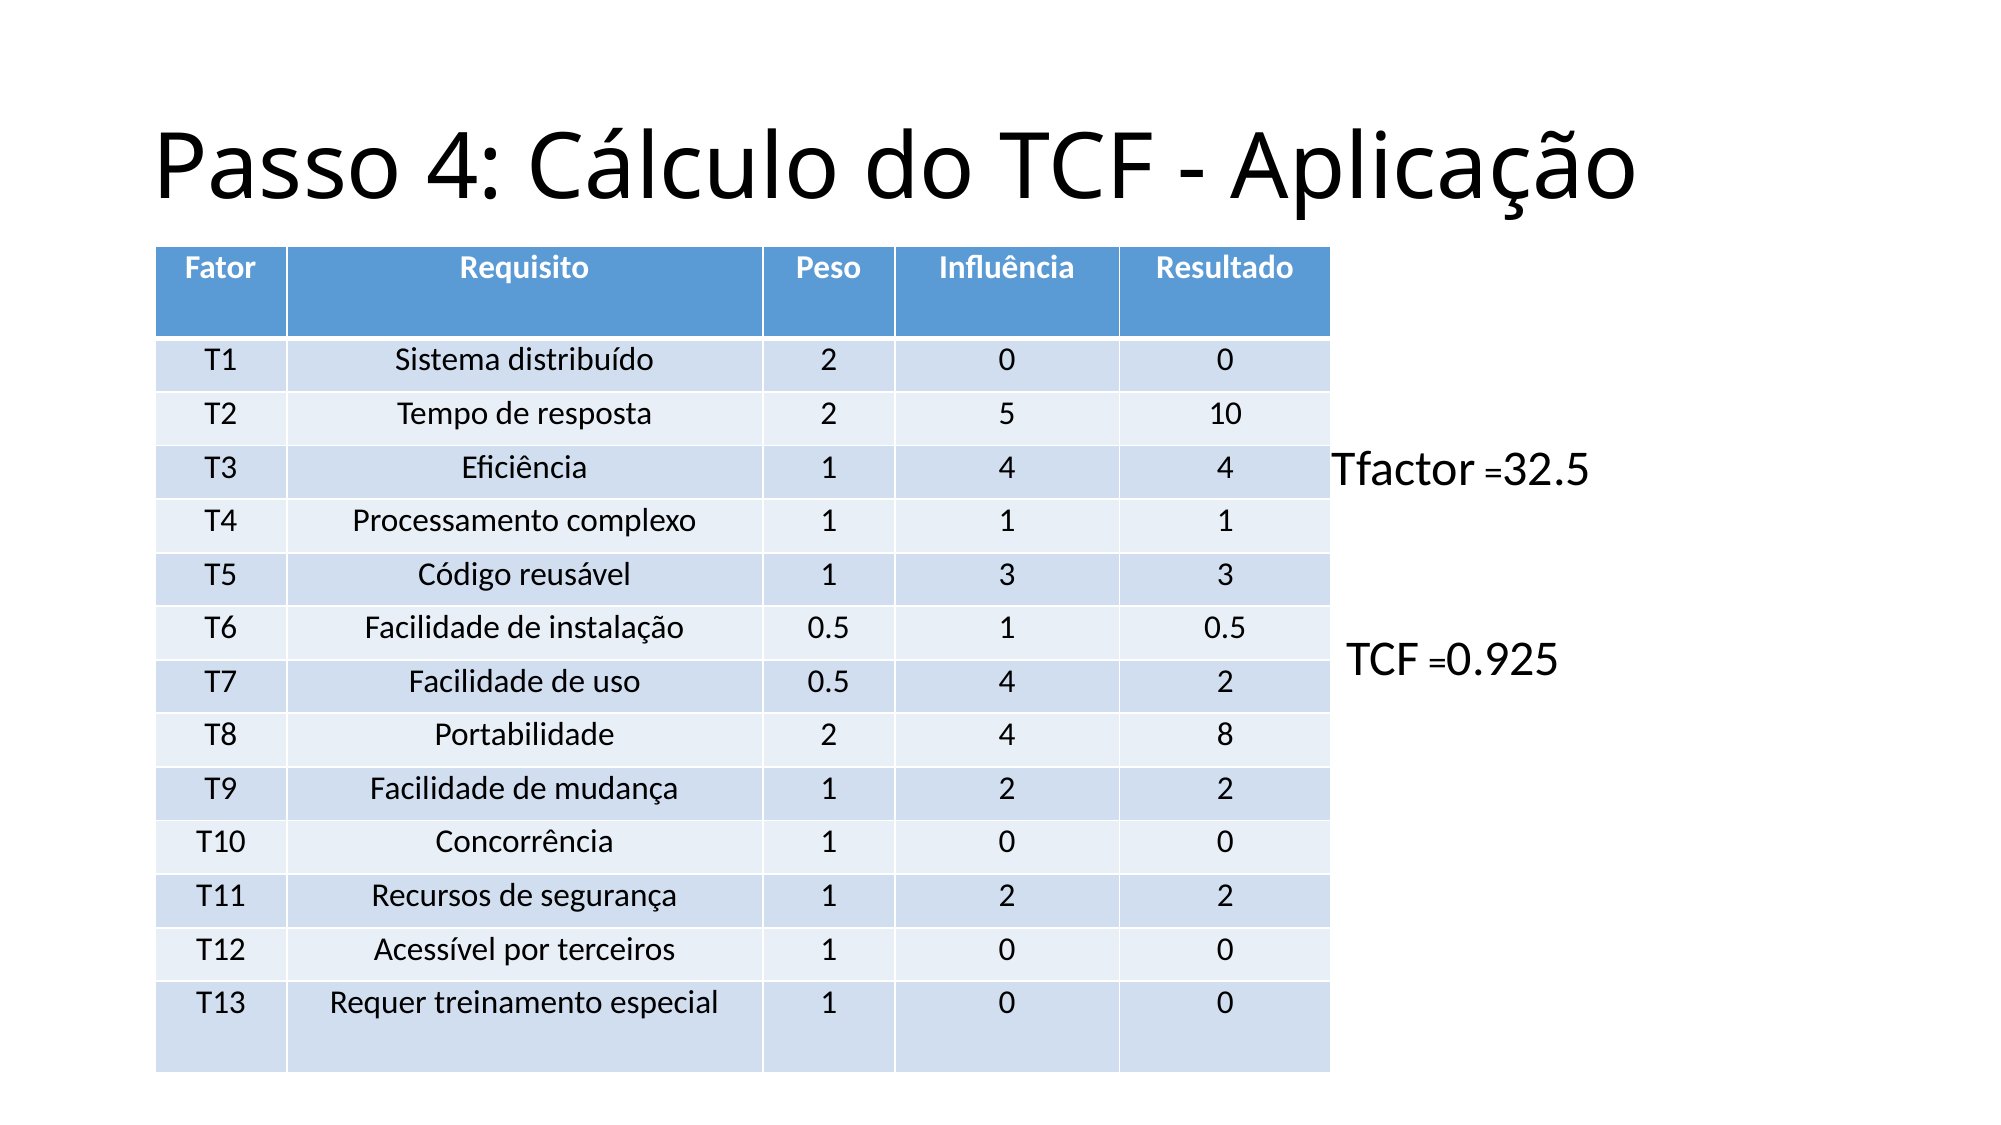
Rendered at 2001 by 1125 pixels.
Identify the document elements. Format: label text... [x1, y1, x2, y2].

table_cell Processamento complexo [288, 500, 762, 552]
table_cell 1 [764, 500, 894, 552]
table_cell 1 [896, 607, 1119, 659]
table_header Requisito [288, 247, 762, 336]
table_cell 2 [896, 875, 1119, 927]
text_box TCF =0.925 [1331, 617, 1652, 693]
table_cell 2 [896, 768, 1119, 820]
table_cell 10 [1120, 393, 1330, 445]
table_cell Facilidade de instalação [288, 607, 762, 659]
table_cell 3 [1120, 554, 1330, 605]
table_cell 0.5 [764, 607, 894, 659]
table_cell Facilidade de uso [288, 661, 762, 712]
table_cell T10 [156, 821, 286, 873]
table_cell T5 [156, 554, 286, 605]
table_header Resultado [1120, 247, 1330, 336]
table_cell 4 [896, 661, 1119, 712]
table_cell 4 [1120, 446, 1317, 498]
table_cell 0 [896, 821, 1119, 873]
table_cell T3 [156, 446, 286, 498]
table_cell T11 [156, 875, 286, 927]
table_cell T4 [156, 500, 286, 552]
table_cell T1 [156, 341, 286, 391]
table_cell 1 [896, 500, 1119, 552]
table_cell T2 [156, 393, 286, 445]
table_cell 0 [896, 929, 1119, 980]
text_box Tfactor =32.5 [1317, 428, 1690, 504]
table_cell 1 [764, 875, 894, 927]
table_cell 4 [896, 714, 1119, 766]
table_cell T9 [156, 768, 286, 820]
table_cell Requer treinamento especial [288, 982, 762, 1072]
table_cell 2 [1120, 661, 1330, 712]
table_cell 1 [764, 768, 894, 820]
table_cell 1 [764, 982, 894, 1072]
table_cell 0 [896, 982, 1119, 1072]
table_cell T8 [156, 714, 286, 766]
table_cell 0.5 [1120, 607, 1330, 659]
text_box Passo 4: Cálculo do TCF - Aplicação [137, 59, 1863, 278]
table_cell 1 [764, 554, 894, 605]
table_cell Facilidade de mudança [288, 768, 762, 820]
table_cell 1 [764, 821, 894, 873]
table_cell 0 [1120, 821, 1330, 873]
table_cell 3 [896, 554, 1119, 605]
table_cell 0 [1120, 982, 1330, 1072]
table_cell 1 [764, 929, 894, 980]
table_cell Recursos de segurança [288, 875, 762, 927]
table_cell 2 [1120, 875, 1330, 927]
table_cell 1 [764, 446, 894, 498]
table_cell Sistema distribuído [288, 341, 762, 391]
table_cell 2 [764, 714, 894, 766]
table_cell Concorrência [288, 821, 762, 873]
table_cell 8 [1120, 714, 1330, 766]
table_cell 2 [764, 393, 894, 445]
table_cell Acessível por terceiros [288, 929, 762, 980]
table_cell 0 [896, 341, 1119, 391]
table_header Fator [156, 247, 286, 336]
table_cell 4 [896, 446, 1119, 498]
table_cell T7 [156, 661, 286, 712]
table_cell 0 [1120, 929, 1330, 980]
table_cell 0 [1120, 341, 1330, 391]
table_cell 0.5 [764, 661, 894, 712]
table_cell T13 [156, 982, 286, 1072]
table_cell T6 [156, 607, 286, 659]
table_cell T12 [156, 929, 286, 980]
table_cell Portabilidade [288, 714, 762, 766]
table_cell 5 [896, 393, 1119, 445]
table_cell 2 [1120, 768, 1330, 820]
table_cell 2 [764, 341, 894, 391]
table_cell 1 [1120, 500, 1330, 552]
table_header Peso [764, 247, 894, 336]
table_cell Código reusável [288, 554, 762, 605]
table_cell Tempo de resposta [288, 393, 762, 445]
table_cell Eficiência [288, 446, 762, 498]
table_header Influência [896, 247, 1119, 336]
